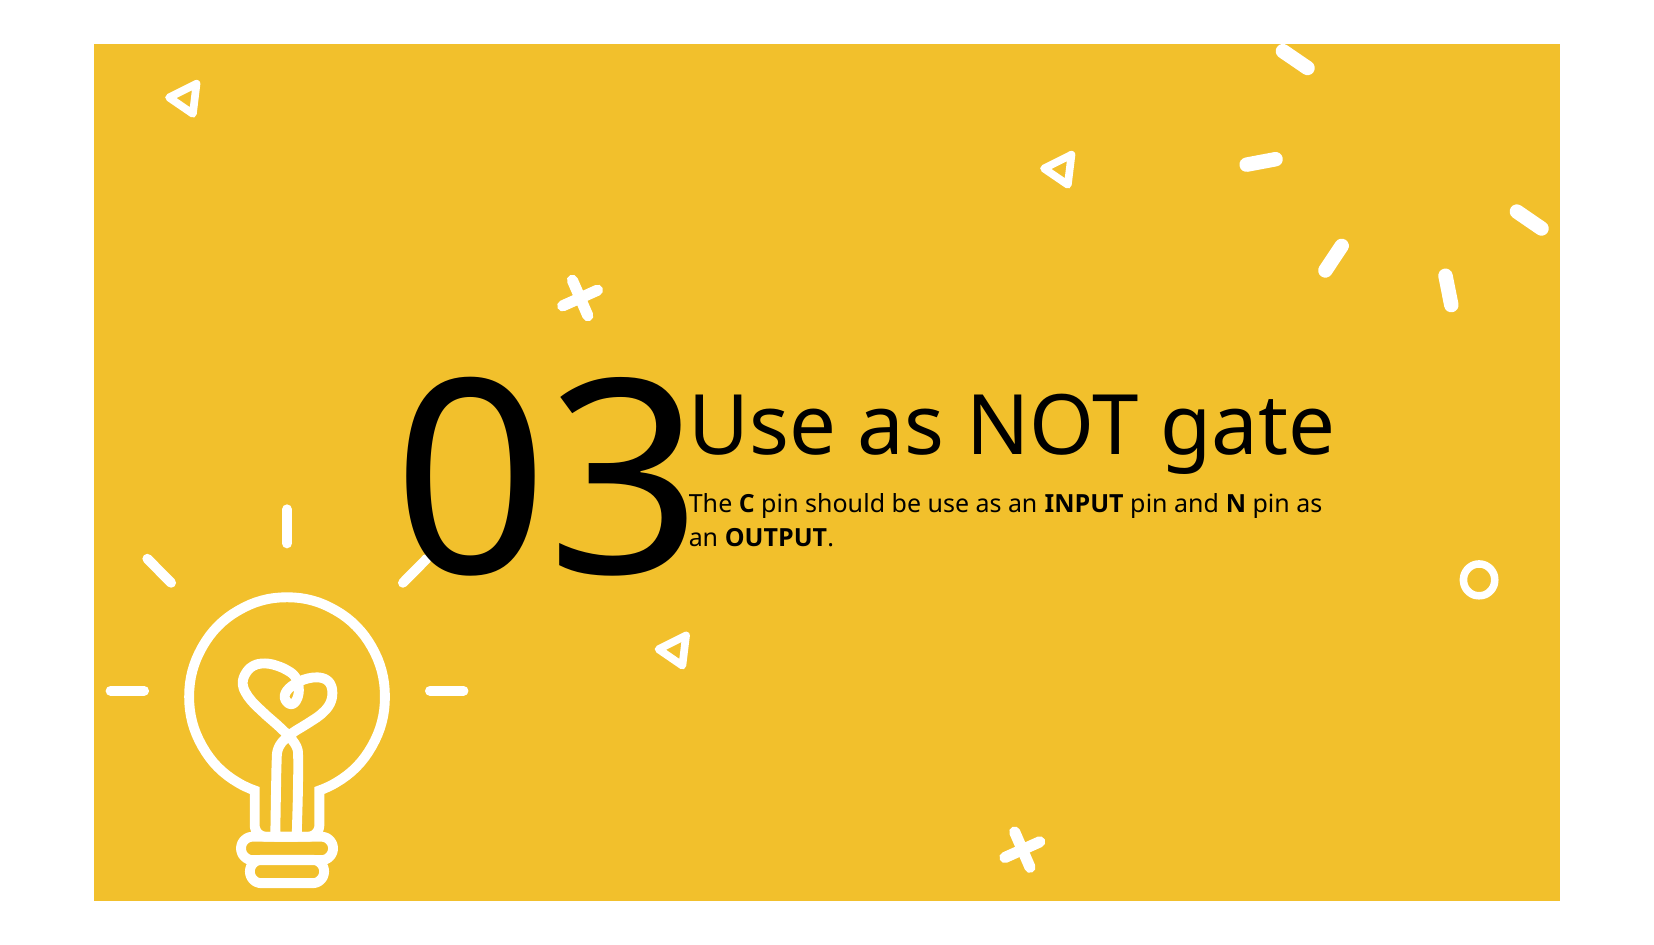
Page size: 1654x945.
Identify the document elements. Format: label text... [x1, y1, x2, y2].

text_box The C pin should be use as an INPUT pin and N pin as an OUTPUT. [739, 468, 1349, 573]
title Use as NOT gate [739, 364, 1409, 480]
title 03 [393, 280, 739, 656]
